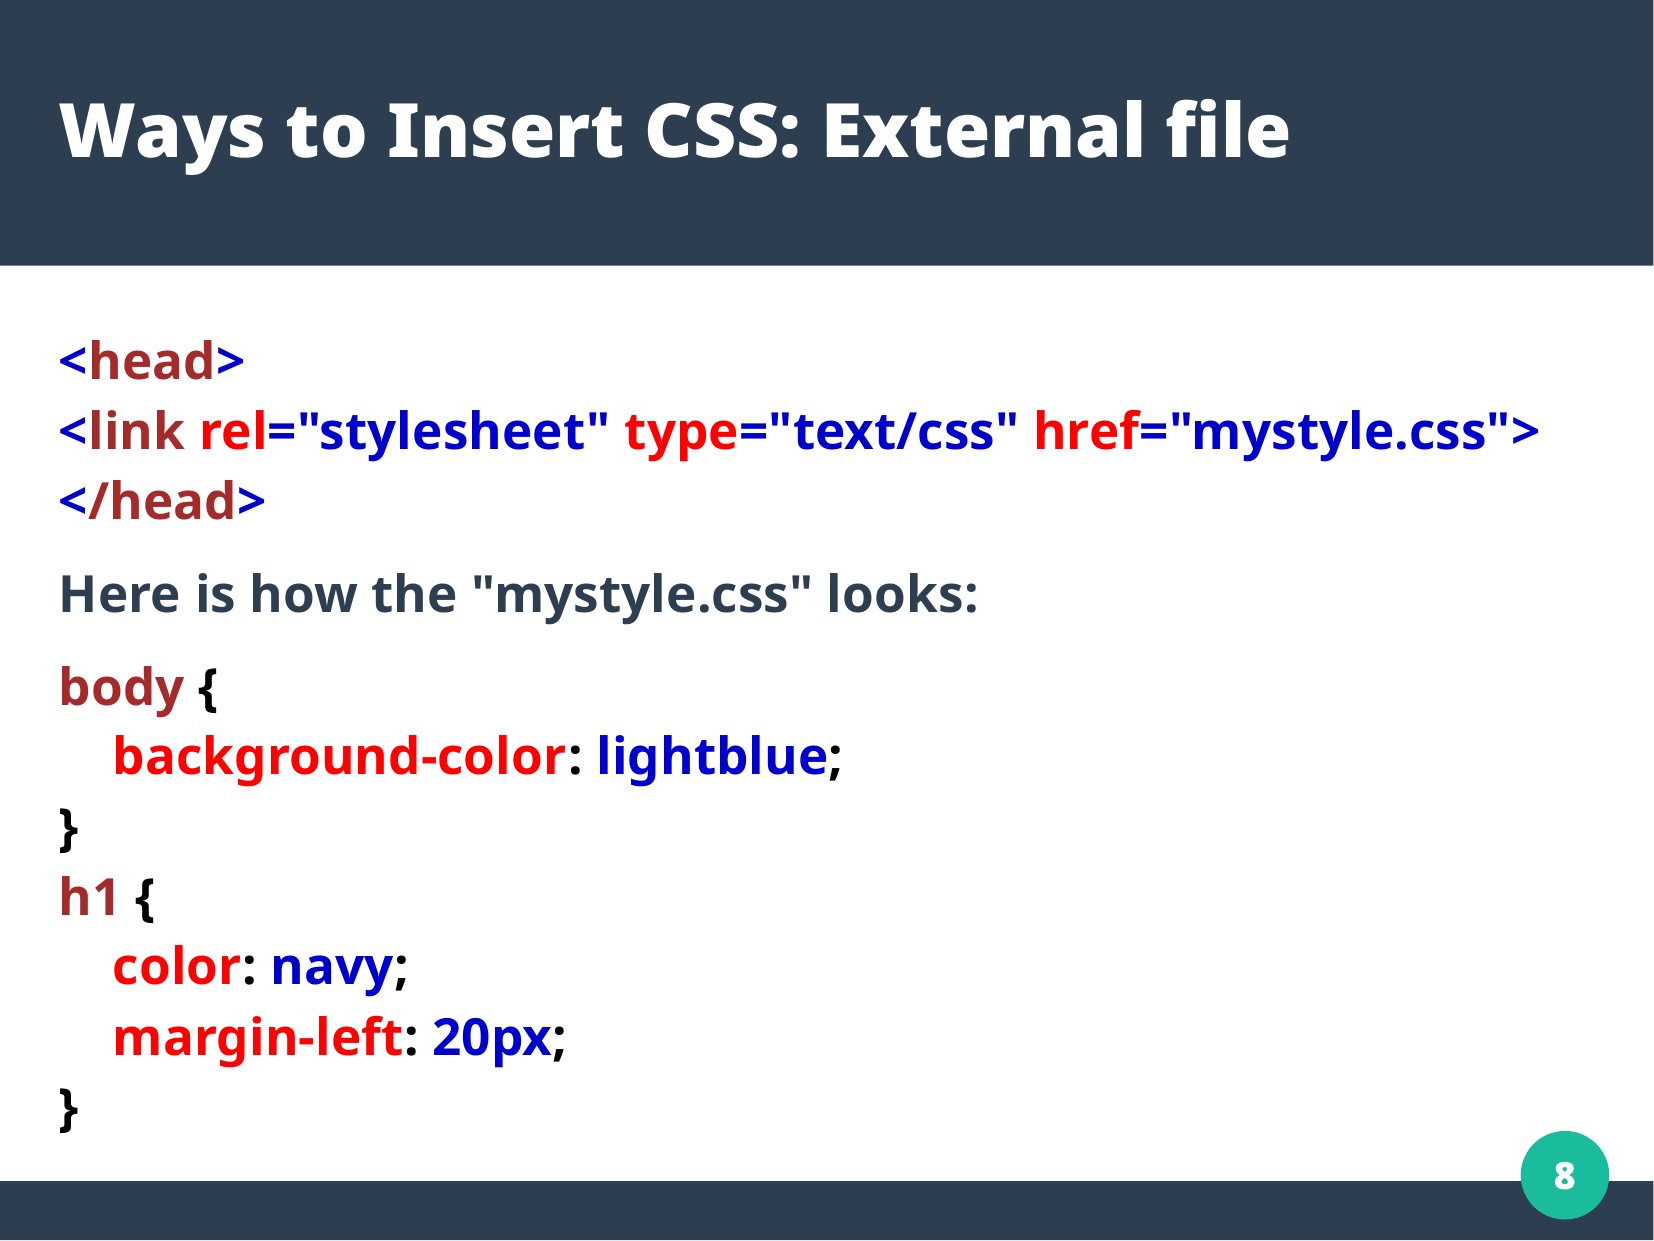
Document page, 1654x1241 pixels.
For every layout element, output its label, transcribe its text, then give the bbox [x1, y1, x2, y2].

title Ways to Insert CSS: External file [59, 49, 1595, 207]
list <head> <link rel="stylesheet" type="text/css" href="mystyle.css"> </head> Here is how the "mystyle.css" looks: body { background-color: lightblue; } h1 { color: navy; margin-left: 20px; } [59, 324, 1595, 1152]
